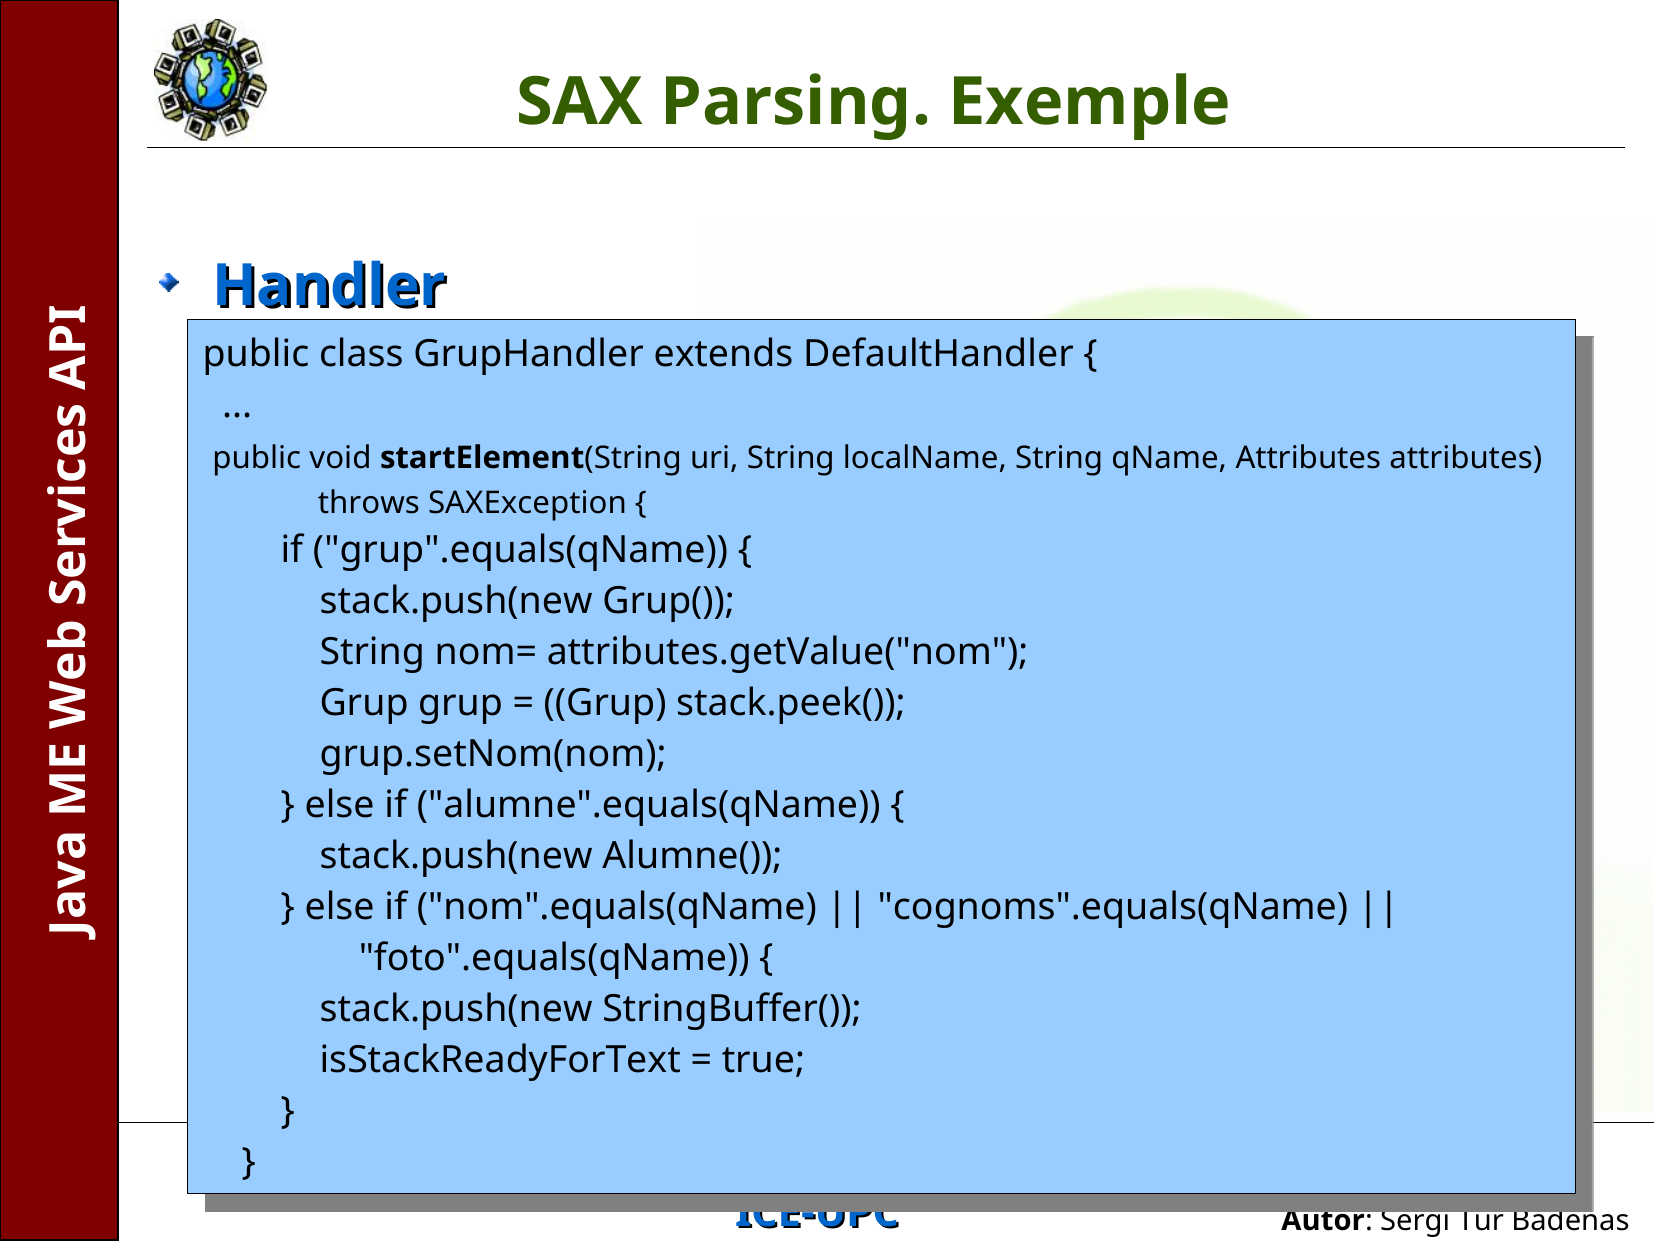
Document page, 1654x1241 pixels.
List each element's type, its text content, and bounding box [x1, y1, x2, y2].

text_box public class GrupHandler extends DefaultHandler { ... public void startElement(String uri, String localName, String qName, Attributes attributes) throws SAXException { if ("grup".equals(qName)) { stack.push(new Grup()); String nom= attributes.getValue("nom"); Grup grup = ((Grup) stack.peek()); grup.setNom(nom); } else if ("alumne".equals(qName)) { stack.push(new Alumne()); } else if ("nom".equals(qName) || "cognoms".equals(qName) || "foto".equals(qName)) { stack.push(new StringBuffer()); isStackReadyForText = true; } } [187, 319, 1576, 1093]
list Handler [141, 242, 1630, 1078]
picture [154, 19, 268, 56]
picture [700, 217, 1654, 1113]
title SAX Parsing. Exemple [129, 56, 1619, 141]
